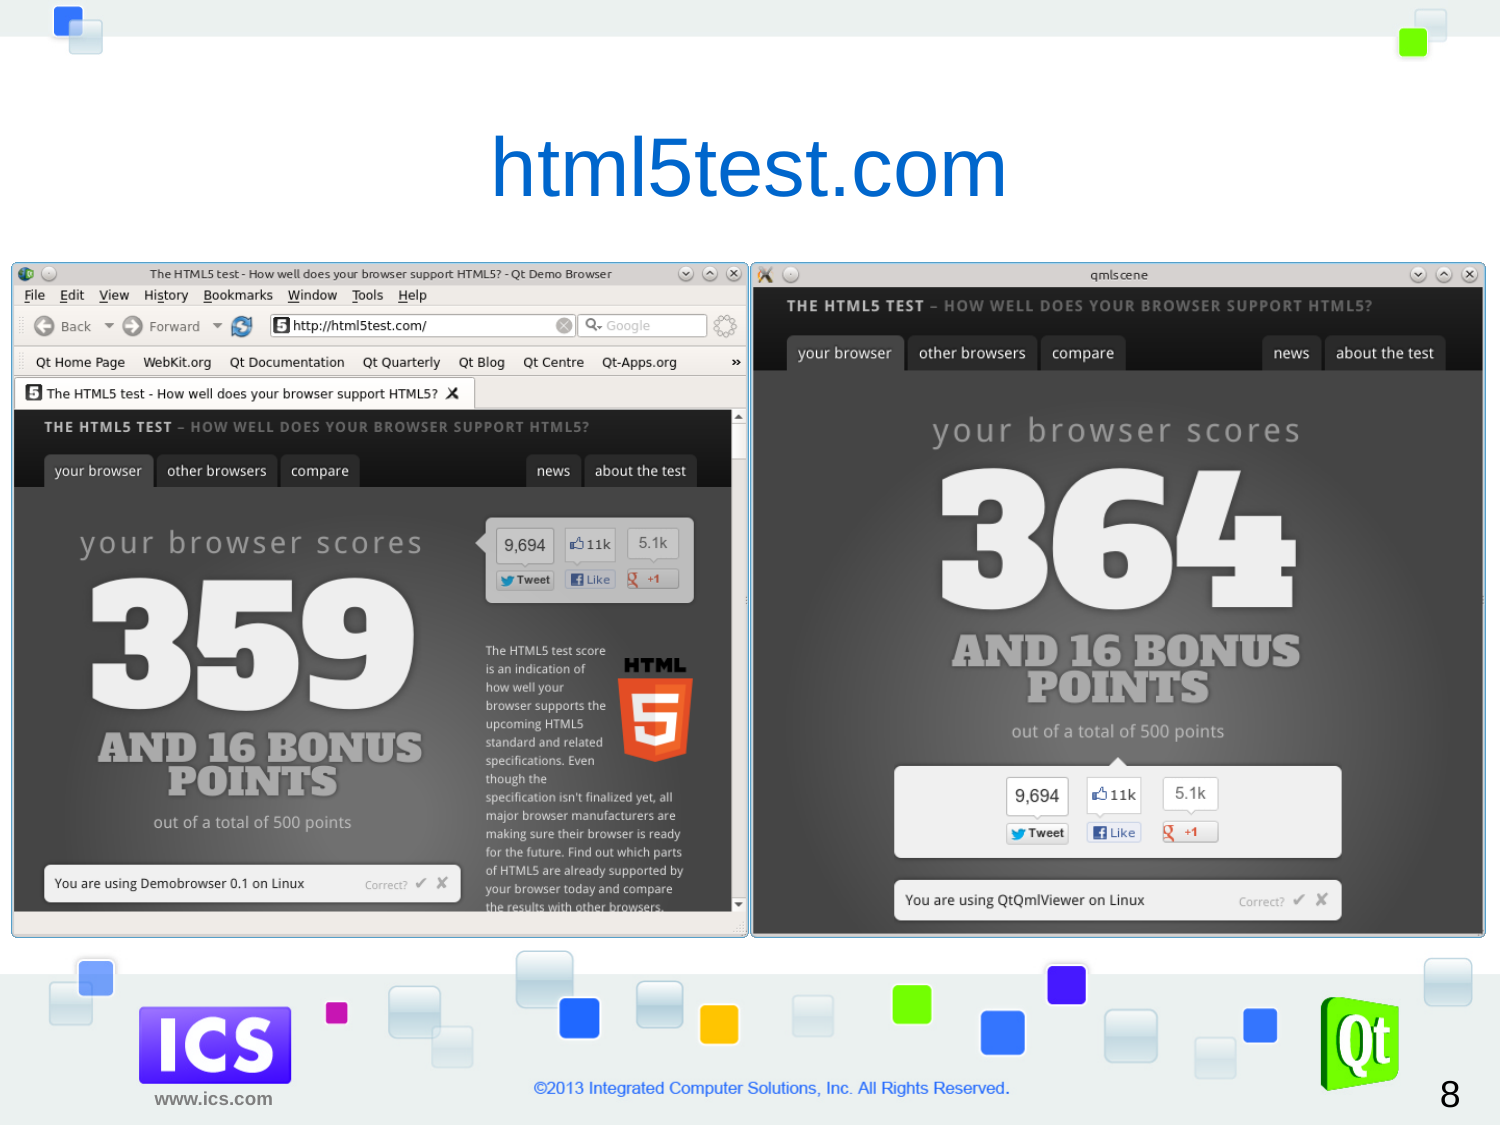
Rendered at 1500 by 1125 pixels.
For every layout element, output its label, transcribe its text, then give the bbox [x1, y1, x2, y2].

title html5test.com [112, 50, 1388, 292]
picture [11, 262, 749, 938]
picture [750, 262, 1486, 938]
picture [0, 950, 1500, 1125]
picture [0, 0, 1500, 62]
